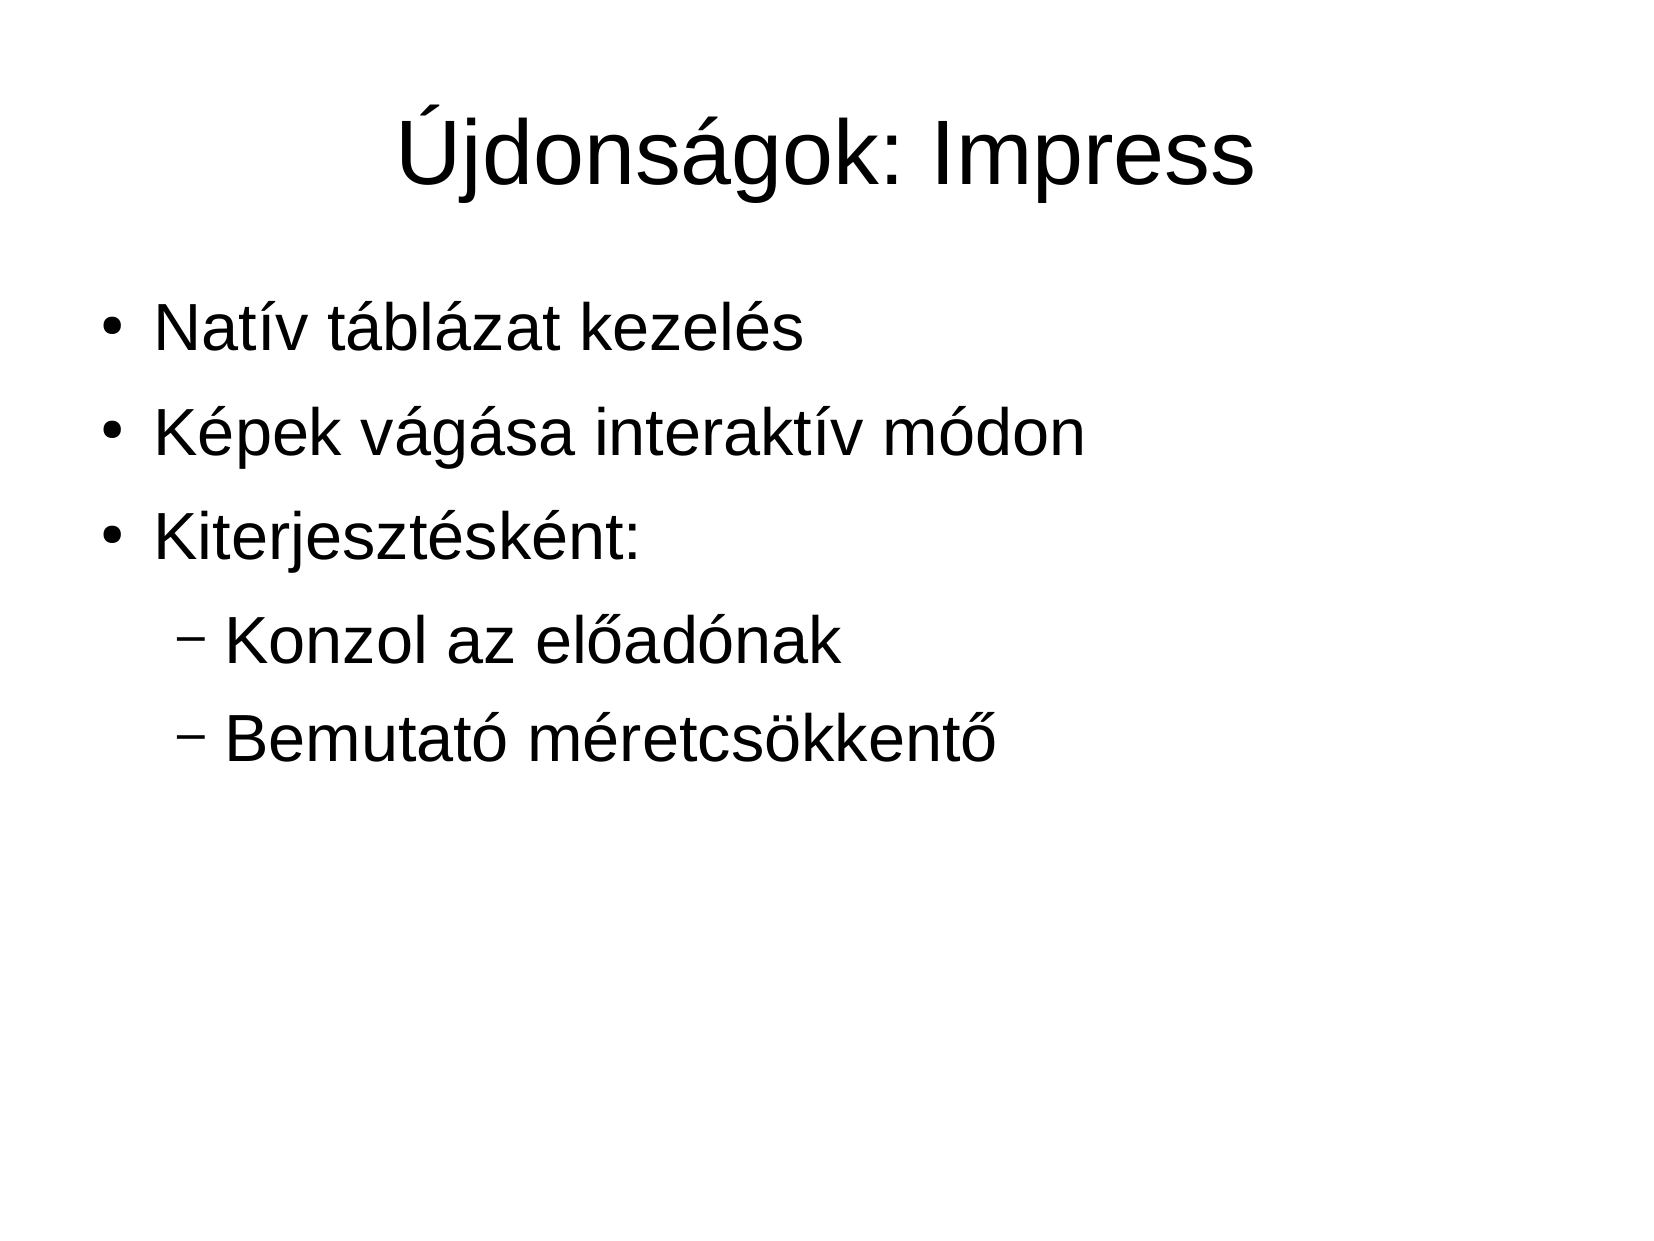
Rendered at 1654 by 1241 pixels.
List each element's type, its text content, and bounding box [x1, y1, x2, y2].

title Újdonságok: Impress [82, 49, 1571, 257]
list Natív táblázat kezelés Képek vágása interaktív módon Kiterjesztésként: Konzol az előadónak Bemutató méretcsökkentő [82, 290, 1571, 1109]
